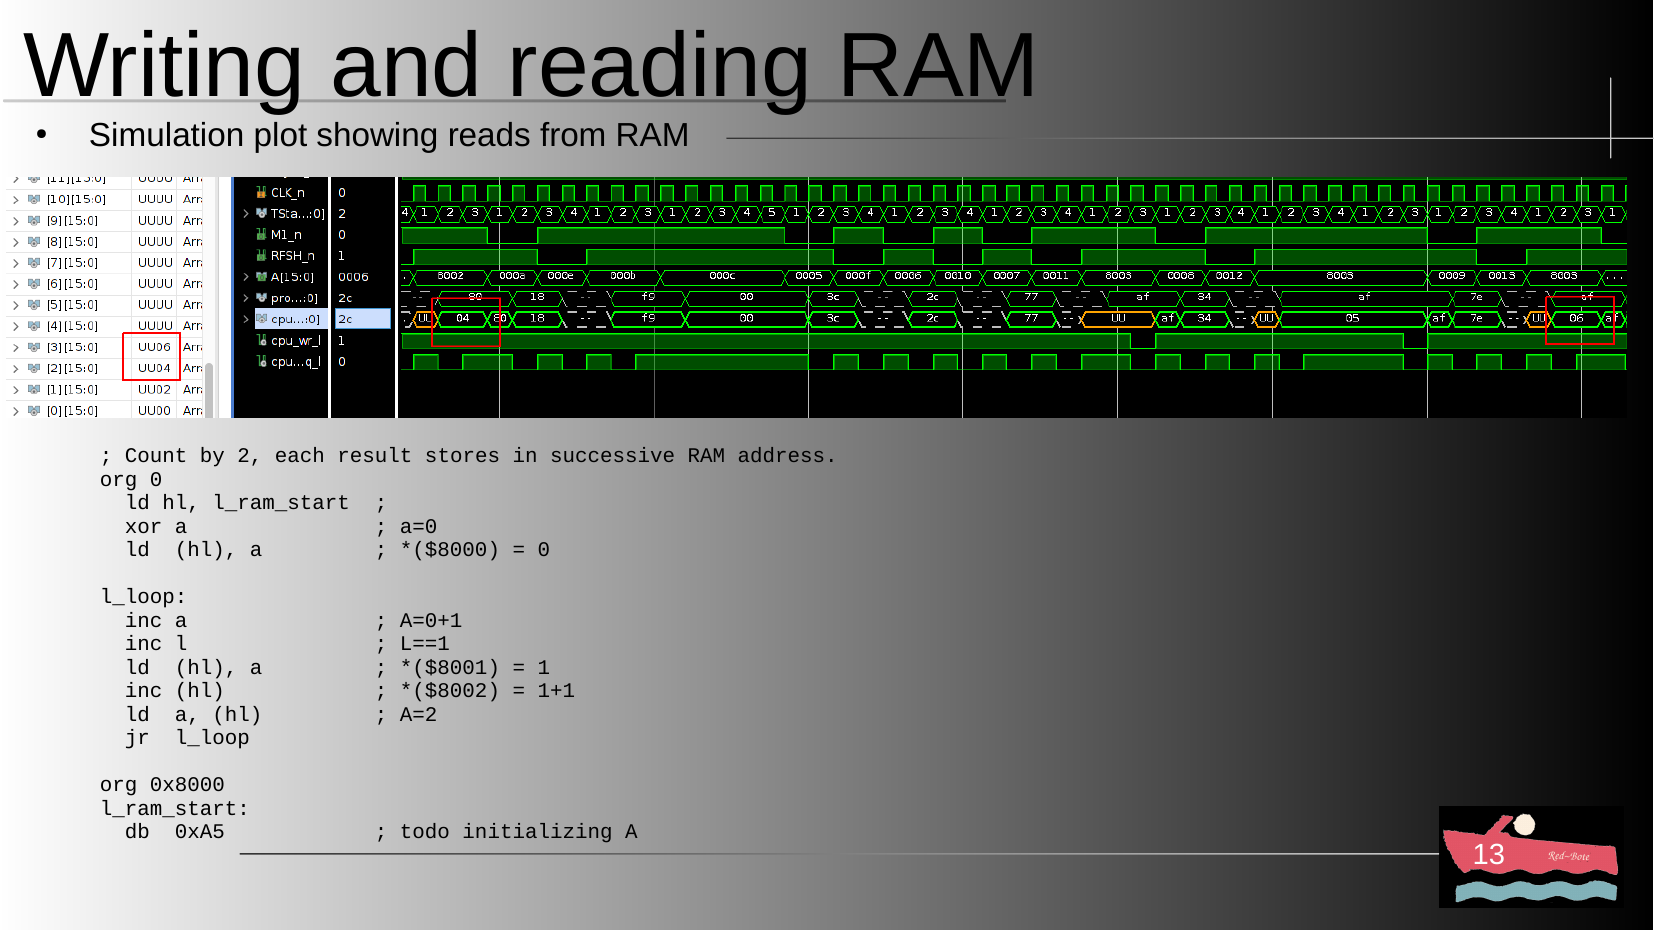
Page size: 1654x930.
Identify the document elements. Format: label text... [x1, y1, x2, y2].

list Simulation plot showing reads from RAM [18, 116, 853, 177]
picture [1439, 806, 1624, 908]
title Writing and reading RAM [23, 11, 1588, 118]
text_box ; Count by 2, each result stores in successive RAM address. org 0 ld hl, l_ram_start ; xor a ; a=0 ld (hl), a ; *($8000) = 0 l_loop: inc a ; A=0+1 inc l ; L==1 ld (hl), a ; *($8001) = 1 inc (hl) ; *($8002) = 1+1 ld a, (hl) ; A=2 jr l_loop org 0x8000 l_ram_start: db 0xA5 ; todo initializing A [85, 438, 863, 845]
picture [6, 177, 1627, 418]
